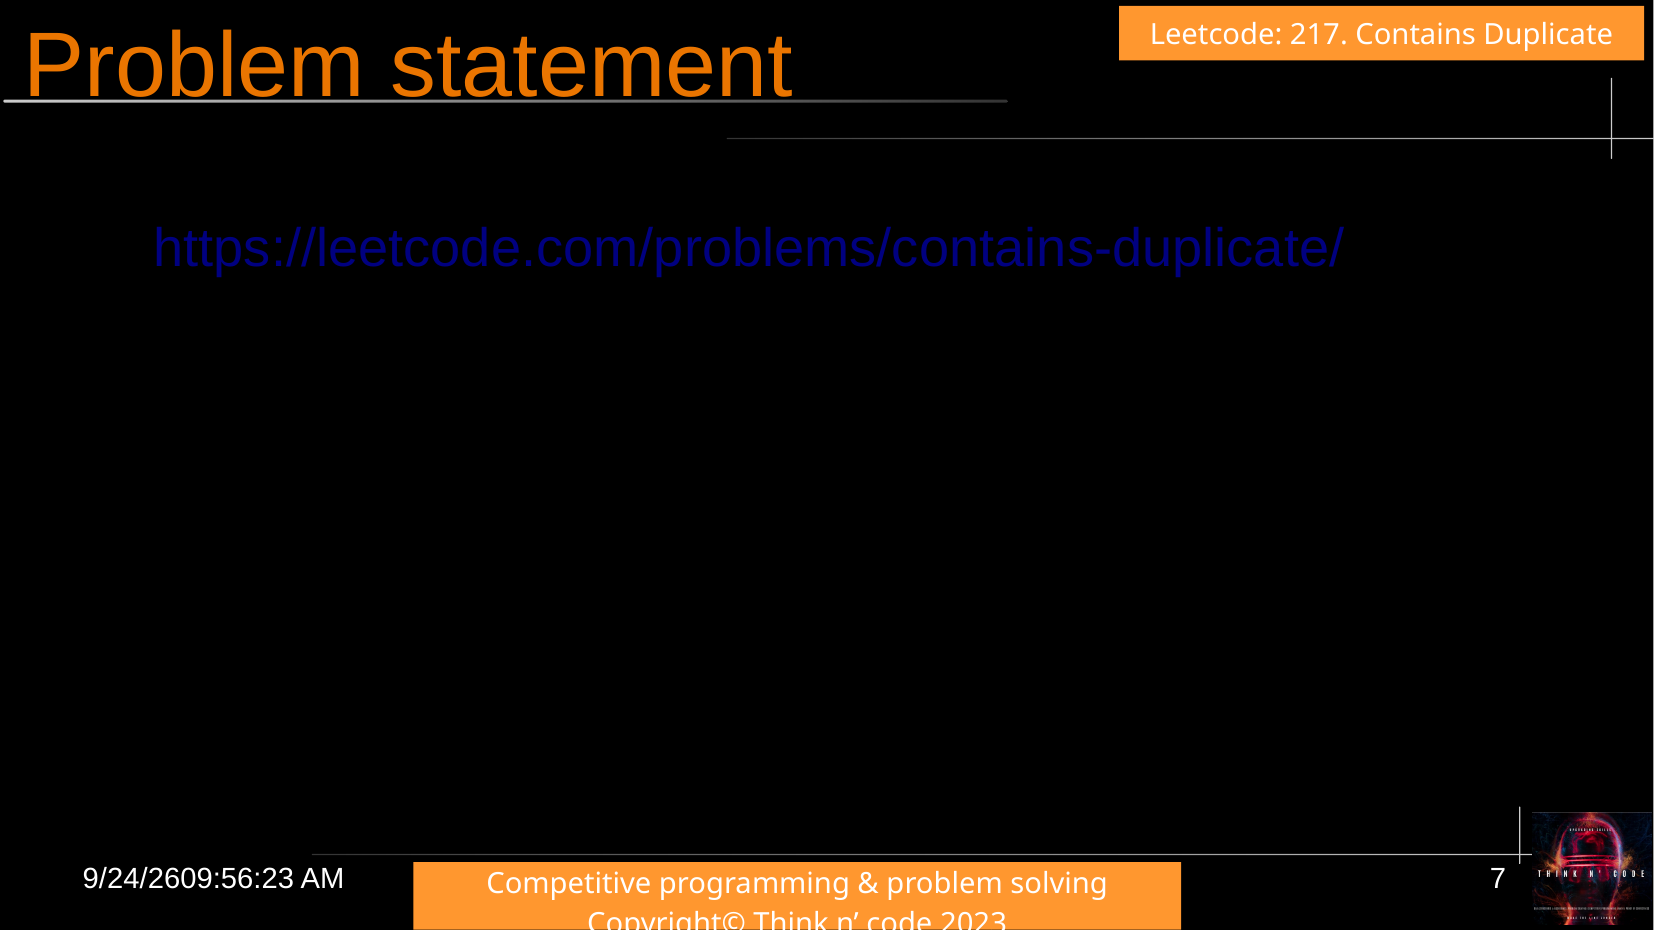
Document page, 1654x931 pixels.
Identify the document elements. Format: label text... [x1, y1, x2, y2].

title Problem statement [23, 11, 1589, 119]
list https://leetcode.com/problems/contains-duplicate/ [82, 217, 1571, 338]
picture [1532, 812, 1652, 925]
